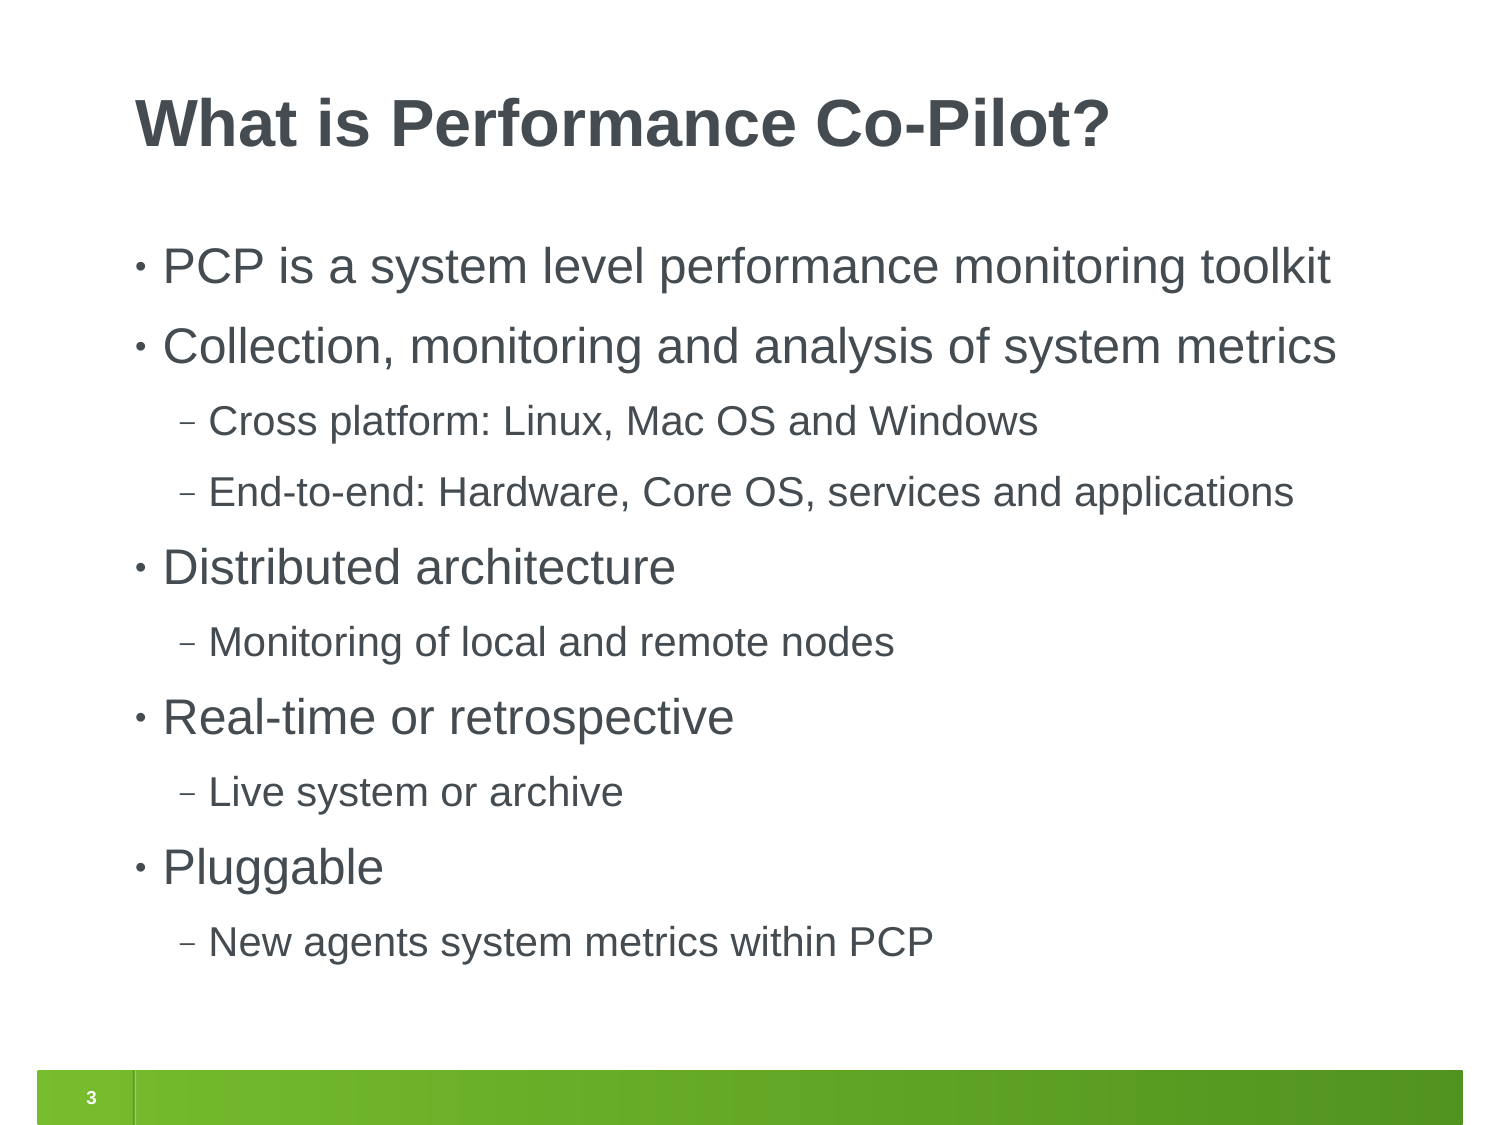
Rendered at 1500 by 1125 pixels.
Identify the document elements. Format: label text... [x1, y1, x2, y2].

title What is Performance Co-Pilot? [135, 41, 1372, 204]
list PCP is a system level performance monitoring toolkit Collection, monitoring and analysis of system metrics Cross platform: Linux, Mac OS and Windows End-to-end: Hardware, Core OS, services and applications Distributed architecture Monitoring of local and remote nodes Real-time or retrospective Live system or archive Pluggable New agents system metrics within PCP [135, 238, 1372, 982]
